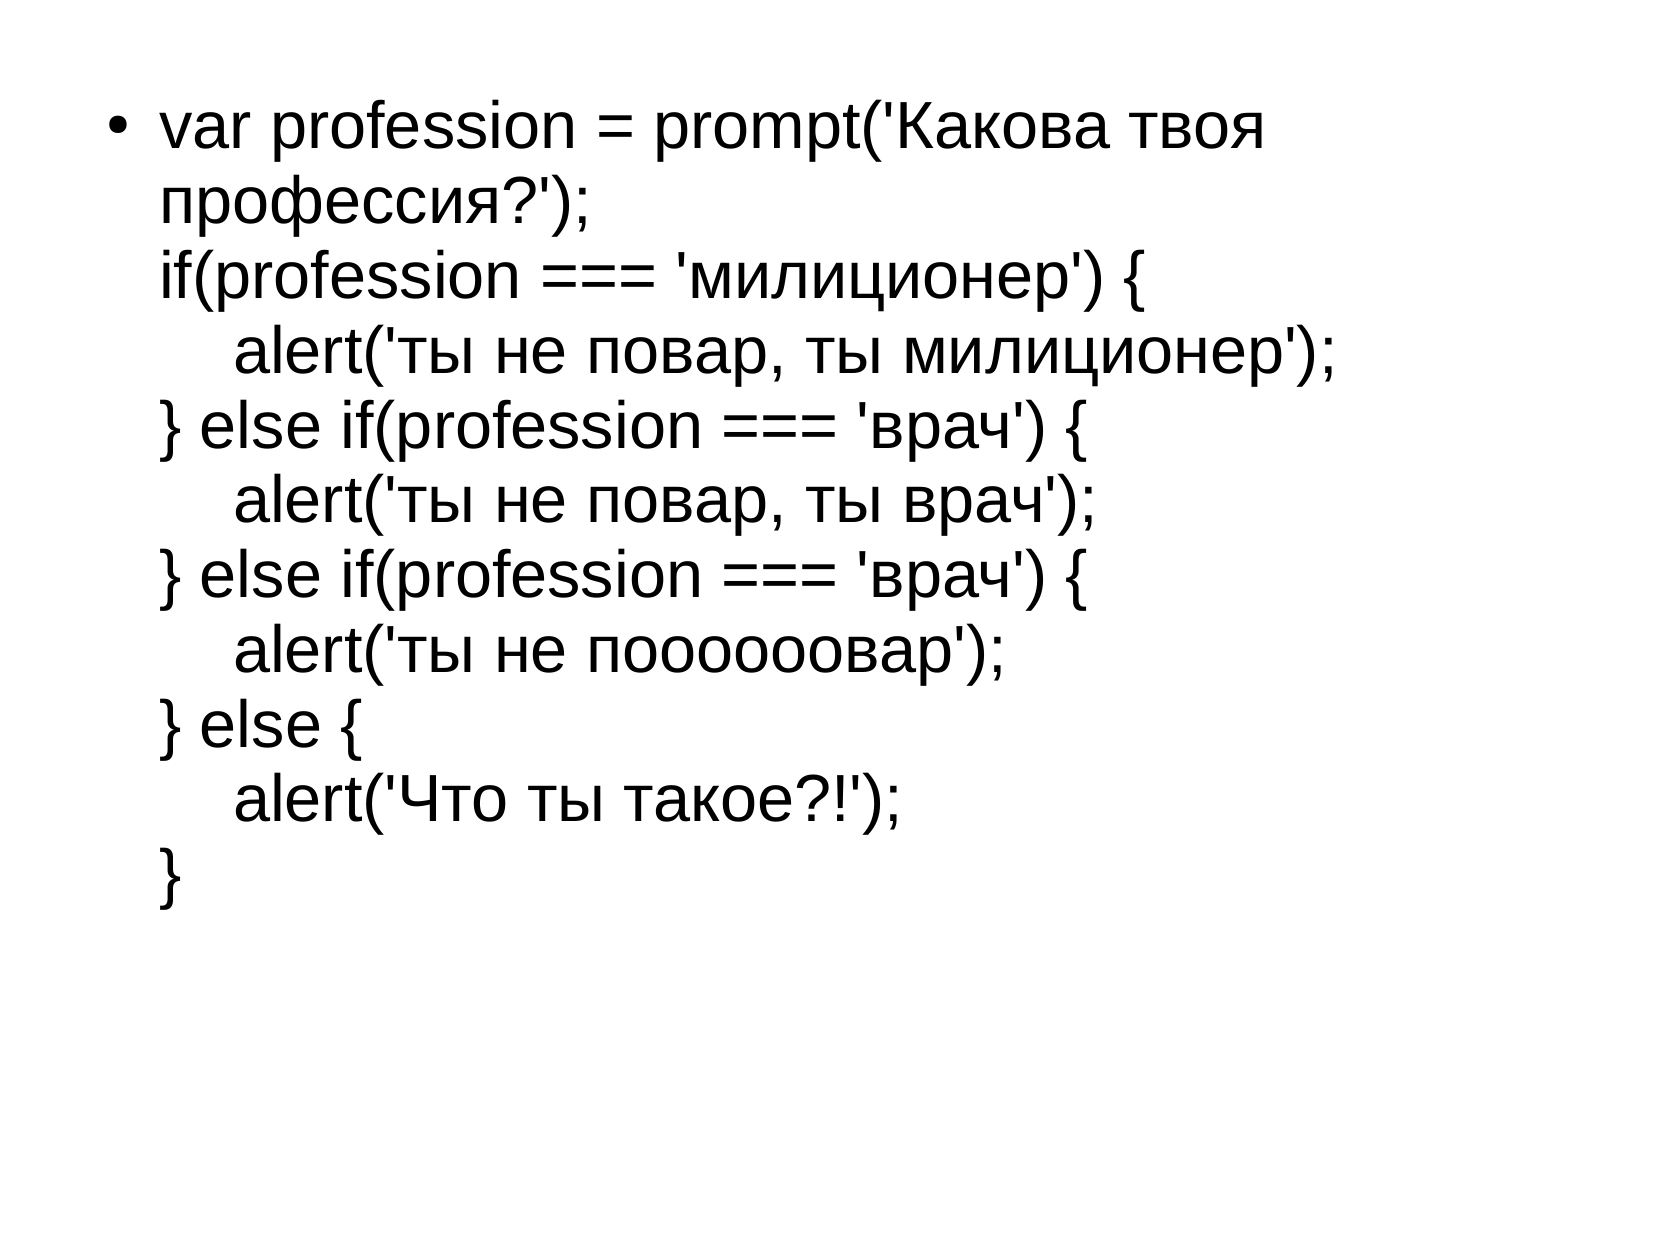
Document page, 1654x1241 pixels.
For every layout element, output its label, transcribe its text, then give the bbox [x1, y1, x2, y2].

list var profession = prompt('Какова твоя профессия?'); if(profession === 'милиционер') { alert('ты не повар, ты милиционер'); } else if(profession === 'врач') { alert('ты не повар, ты врач'); } else if(profession === 'врач') { alert('ты не поооооовар'); } else { alert('Что ты такое?!'); } [88, 88, 1571, 945]
